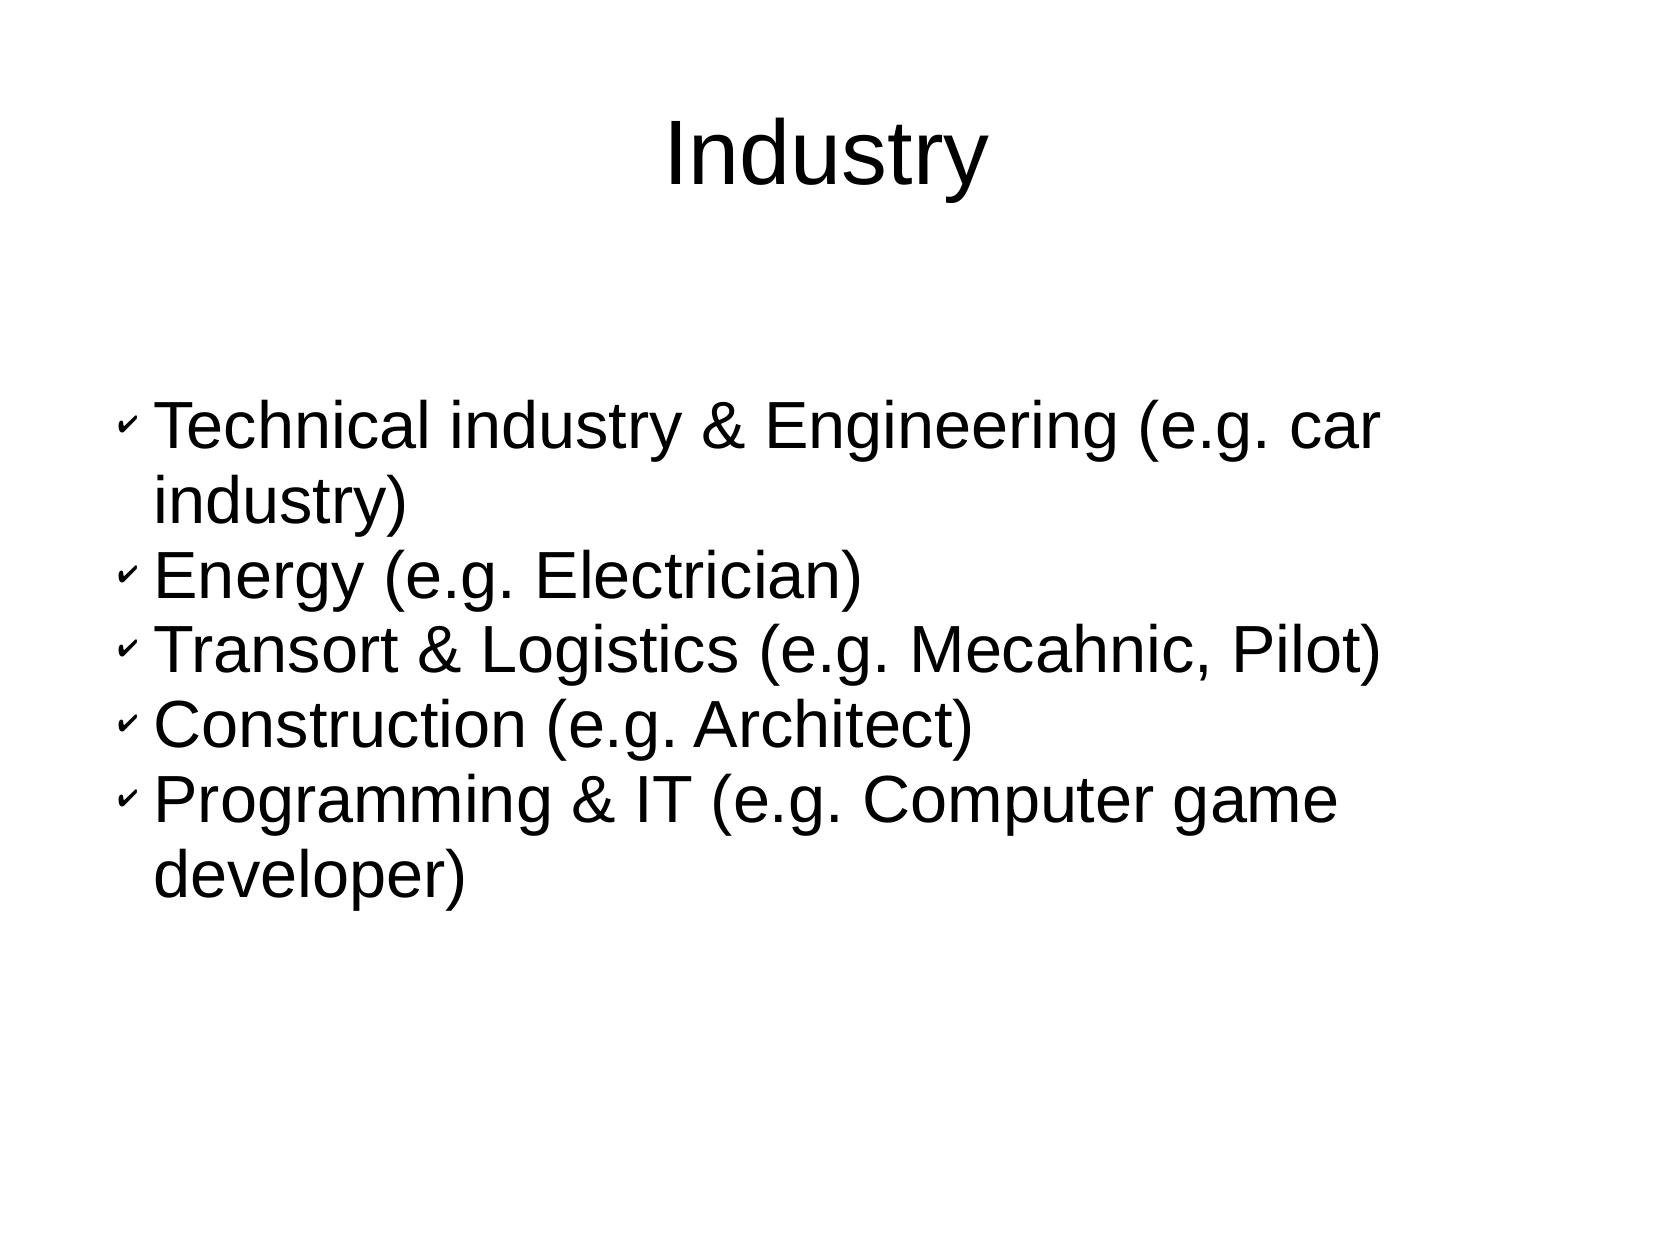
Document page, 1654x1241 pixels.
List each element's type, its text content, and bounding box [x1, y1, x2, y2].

subtitle Technical industry & Engineering (e.g. car industry) Energy (e.g. Electrician) Transort & Logistics (e.g. Mecahnic, Pilot) Construction (e.g. Architect) Programming & IT (e.g. Computer game developer) [82, 290, 1571, 1010]
title Industry [82, 49, 1571, 257]
